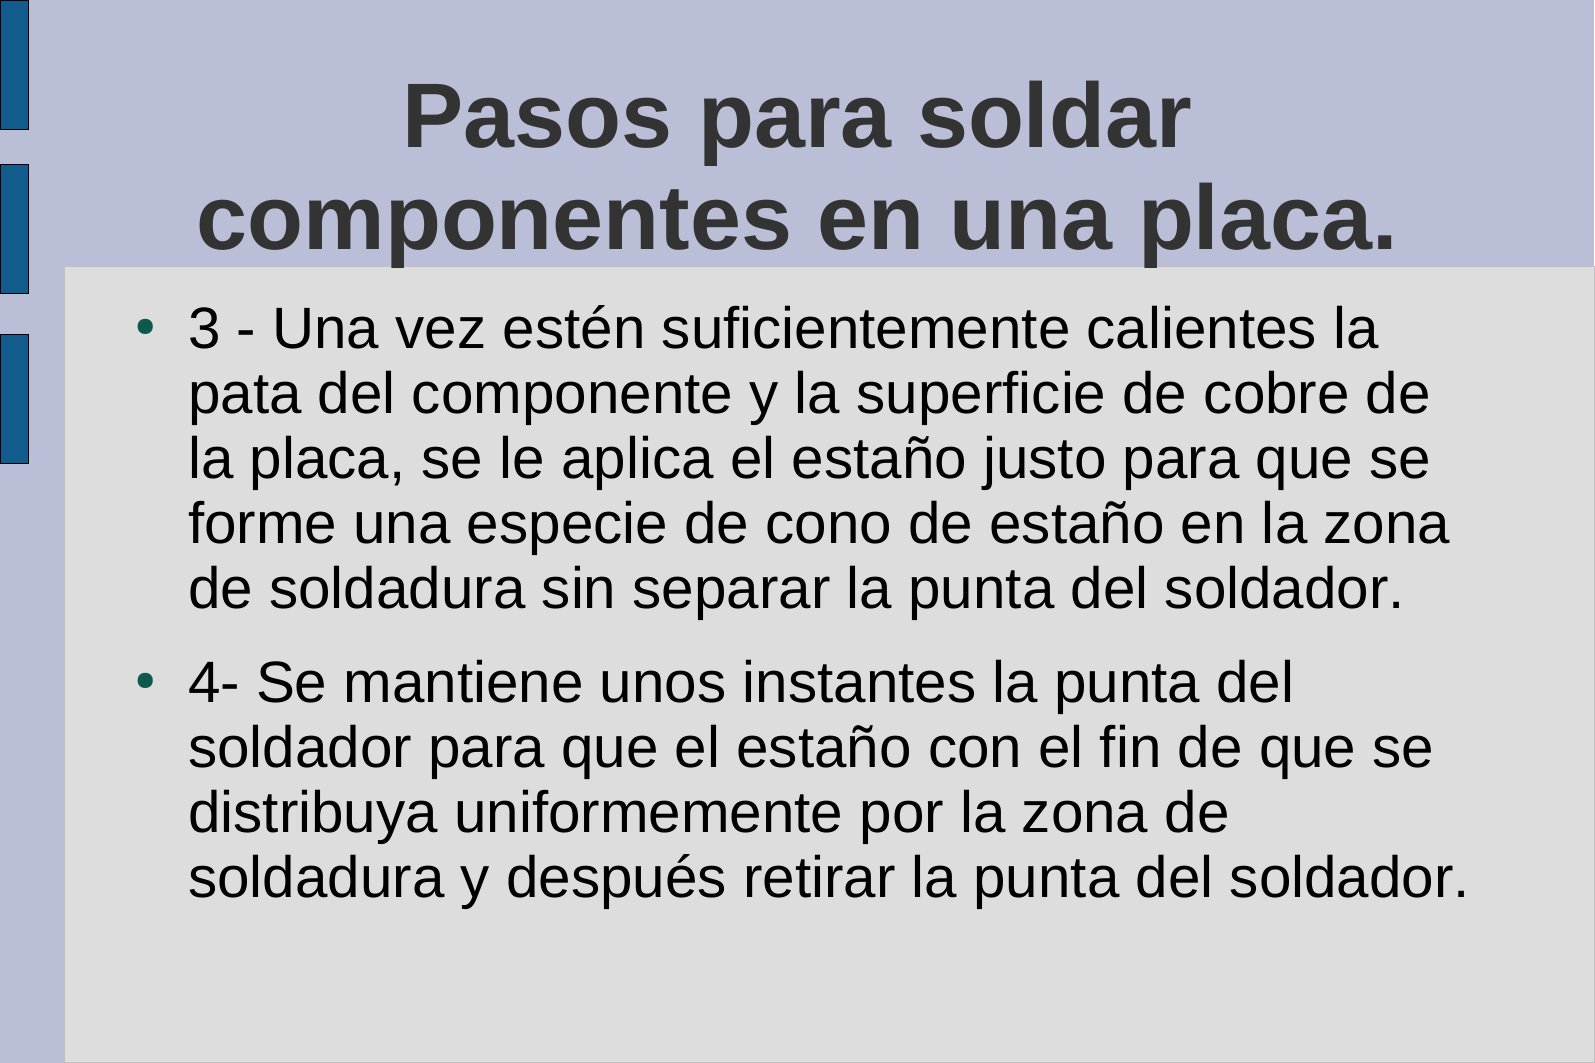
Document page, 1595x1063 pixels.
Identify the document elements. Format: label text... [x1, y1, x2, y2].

title Pasos para soldar componentes en una placa. [117, 64, 1479, 270]
list 3 - Una vez estén suficientemente calientes la pata del componente y la superficie de cobre de la placa, se le aplica el estaño justo para que se forme una especie de cono de estaño en la zona de soldadura sin separar la punta del soldador. 4- Se mantiene unos instantes la punta del soldador para que el estaño con el fin de que se distribuya uniformemente por la zona de soldadura y después retirar la punta del soldador. [117, 295, 1479, 1063]
